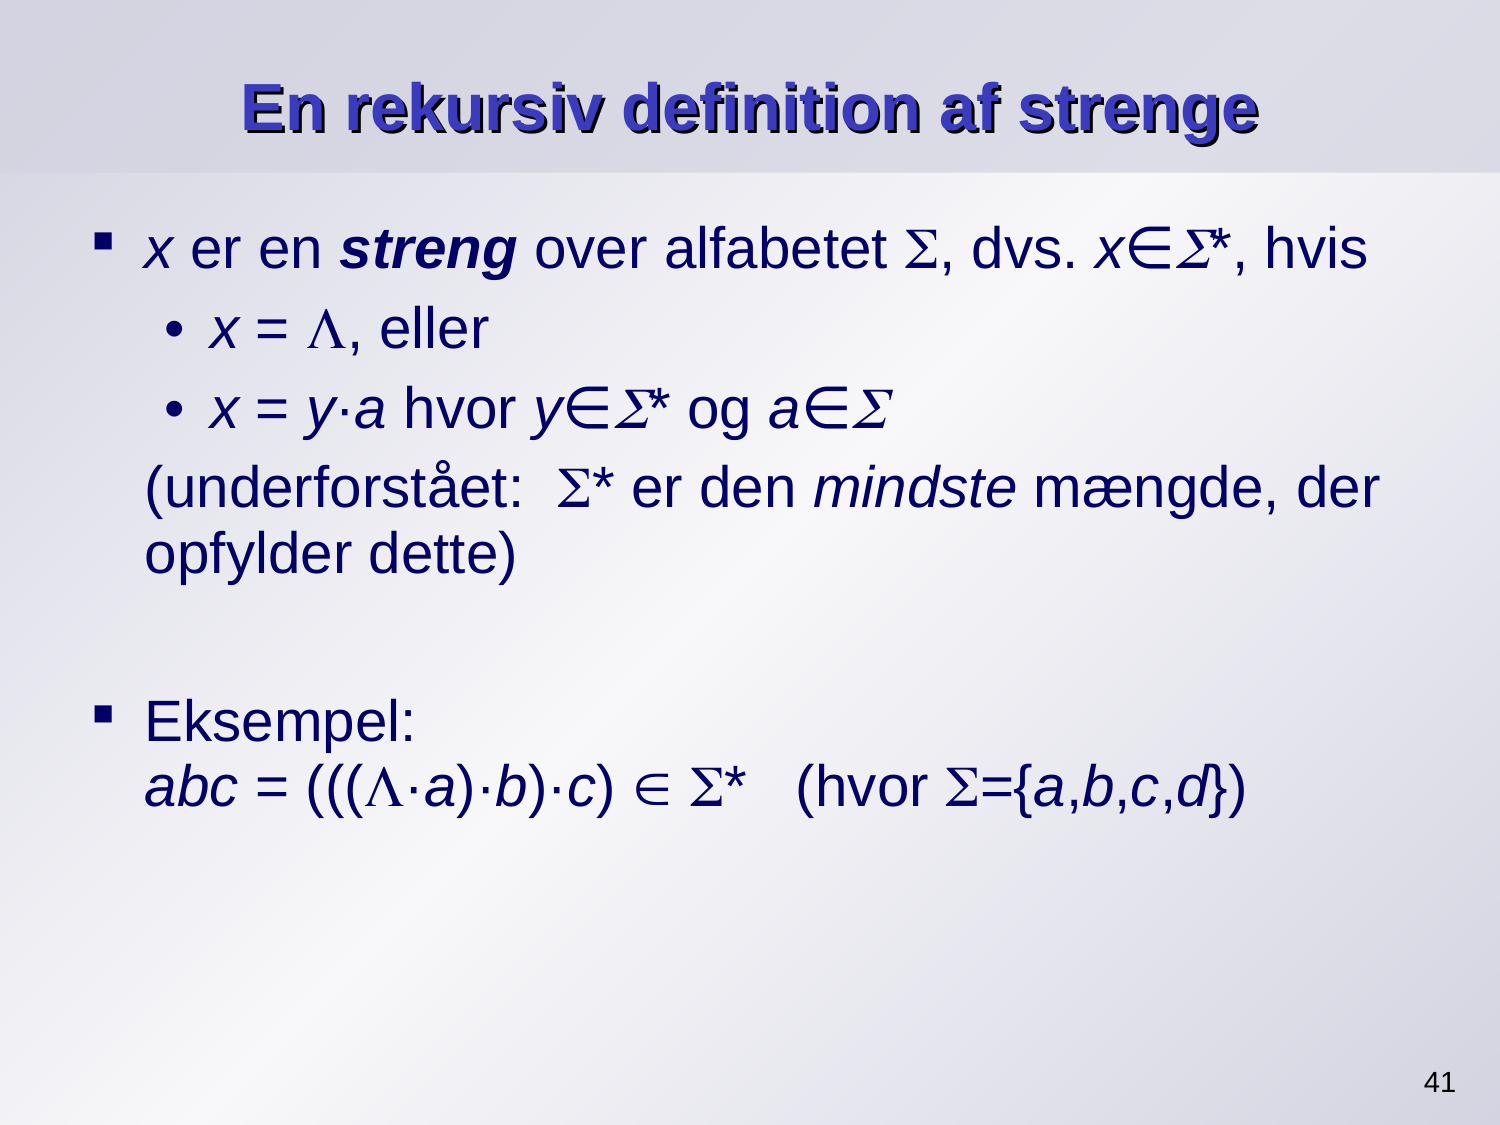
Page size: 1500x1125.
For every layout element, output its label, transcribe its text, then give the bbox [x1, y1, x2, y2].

list x er en streng over alfabetet Σ, dvs. x∈Σ*, hvis x = Λ, eller x = y·a hvor y∈Σ* og a∈Σ (underforstået: Σ* er den mindste mængde, der opfylder dette) Eksempel: abc = (((Λ·a)·b)·c) ∈ Σ* (hvor Σ={a,b,c,d}) [74, 208, 1459, 1048]
title En rekursiv definition af strenge [29, 30, 1471, 185]
